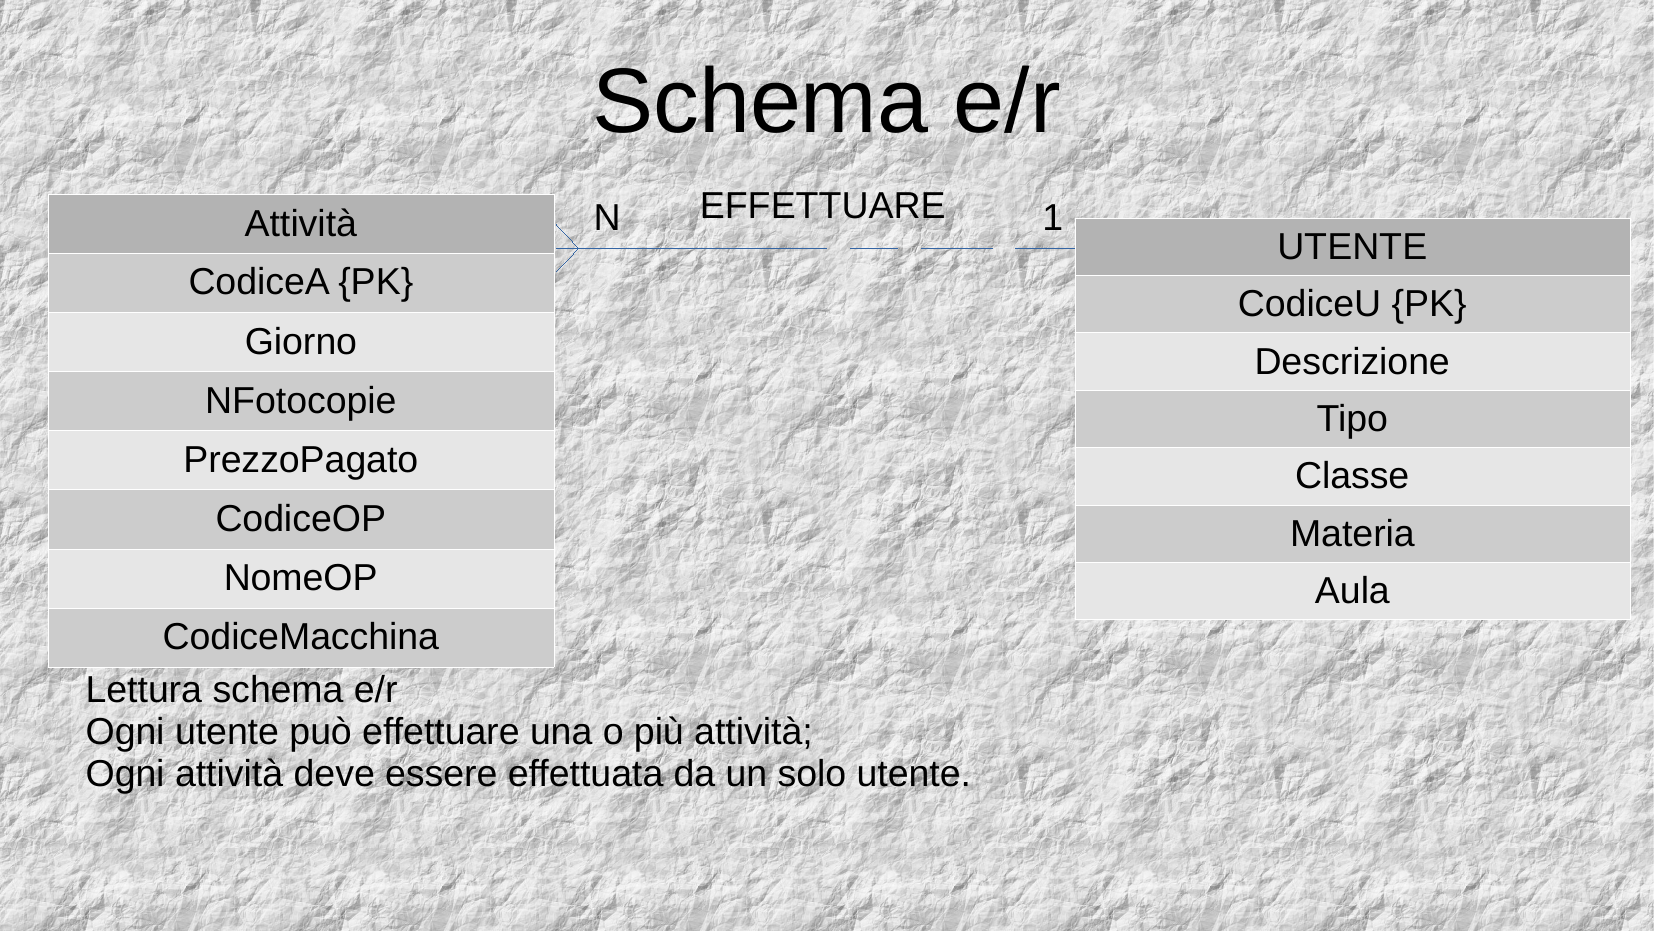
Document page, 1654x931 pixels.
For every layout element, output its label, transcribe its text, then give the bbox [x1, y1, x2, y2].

table_header UTENTE [1076, 219, 1630, 275]
table_cell Materia [1076, 506, 1630, 562]
table_cell NFotocopie [49, 372, 554, 430]
text_box EFFETTUARE [685, 177, 969, 234]
text_box N [578, 188, 626, 246]
table_cell Giorno [49, 313, 554, 371]
title Schema e/r [82, 37, 1571, 166]
table_cell Aula [1076, 563, 1630, 619]
table_cell CodiceOP [49, 490, 554, 549]
text_box Lettura schema e/r Ogni utente può effettuare una o più attività; Ogni attività deve essere effettuata da un solo utente. [70, 661, 1595, 803]
picture [0, 0, 1654, 931]
table_cell PrezzoPagato [49, 431, 554, 489]
table_cell CodiceU {PK} [1076, 276, 1630, 332]
table_cell Tipo [1076, 391, 1630, 447]
table_cell NomeOP [49, 550, 554, 608]
table_cell Classe [1076, 448, 1630, 505]
text_box 1 [1027, 188, 1063, 246]
table_cell Descrizione [1076, 333, 1630, 390]
table_cell CodiceA {PK} [49, 254, 554, 312]
table_header Attività [49, 195, 554, 253]
table_cell CodiceMacchina [49, 609, 554, 667]
